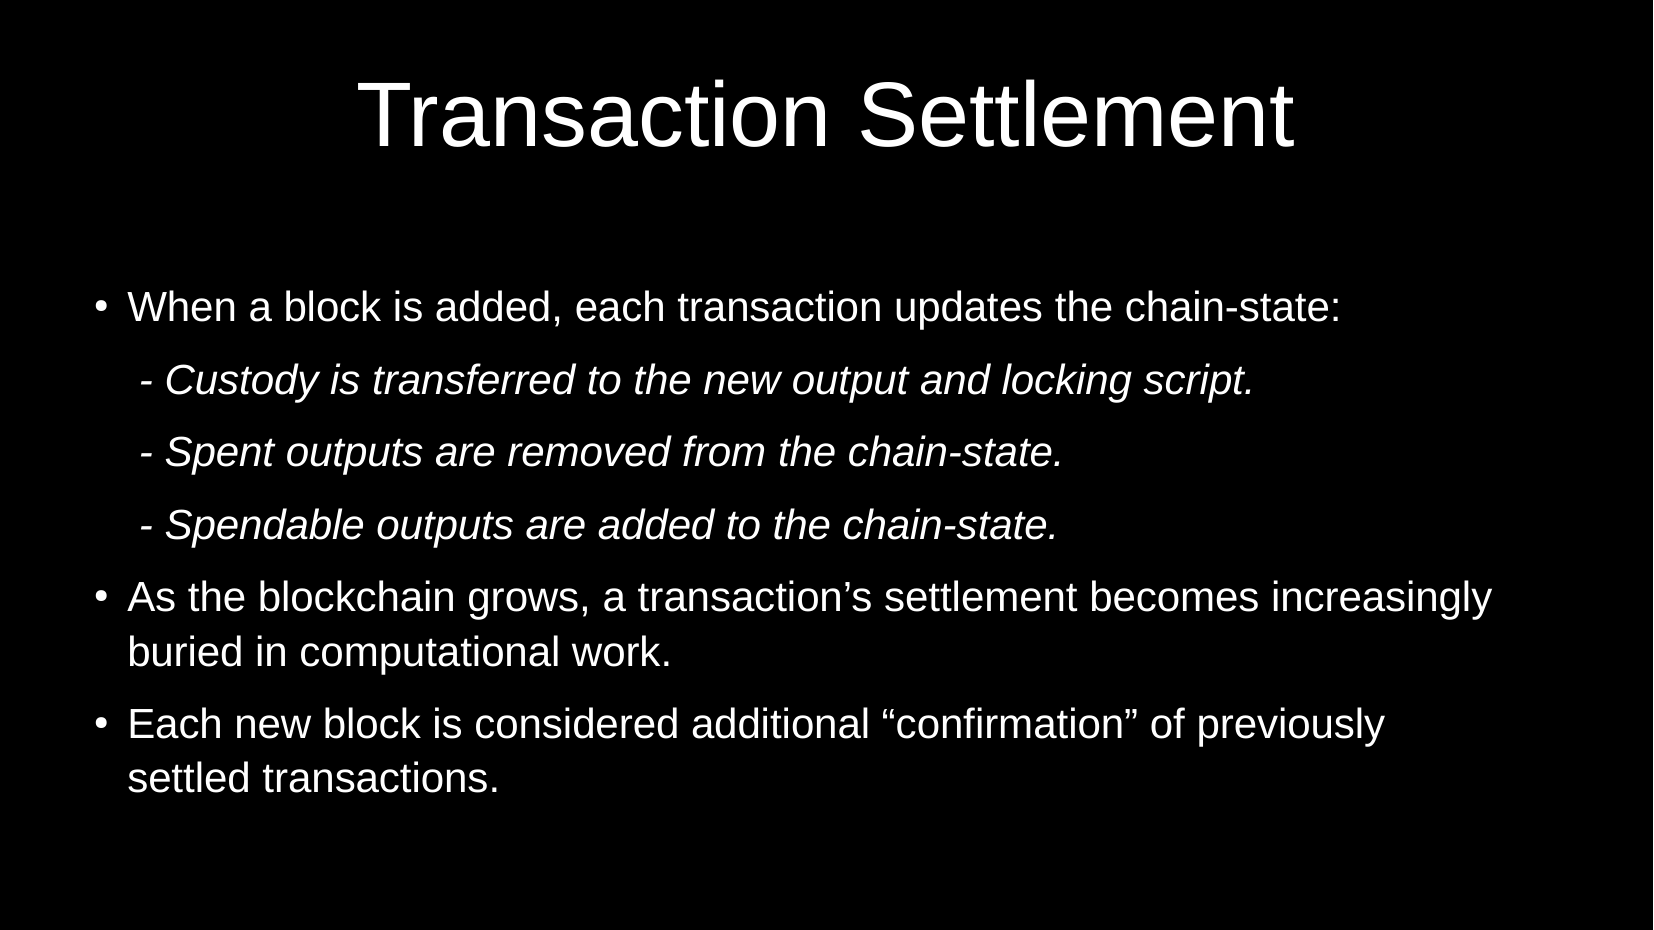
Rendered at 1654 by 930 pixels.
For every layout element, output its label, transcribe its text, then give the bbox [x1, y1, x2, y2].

list When a block is added, each transaction updates the chain-state: - Custody is transferred to the new output and locking script. - Spent outputs are removed from the chain-state. - Spendable outputs are added to the chain-state. As the blockchain grows, a transaction’s settlement becomes increasingly buried in computational work. Each new block is considered additional “confirmation” of previously settled transactions. [82, 276, 1500, 816]
title Transaction Settlement [82, 37, 1571, 193]
